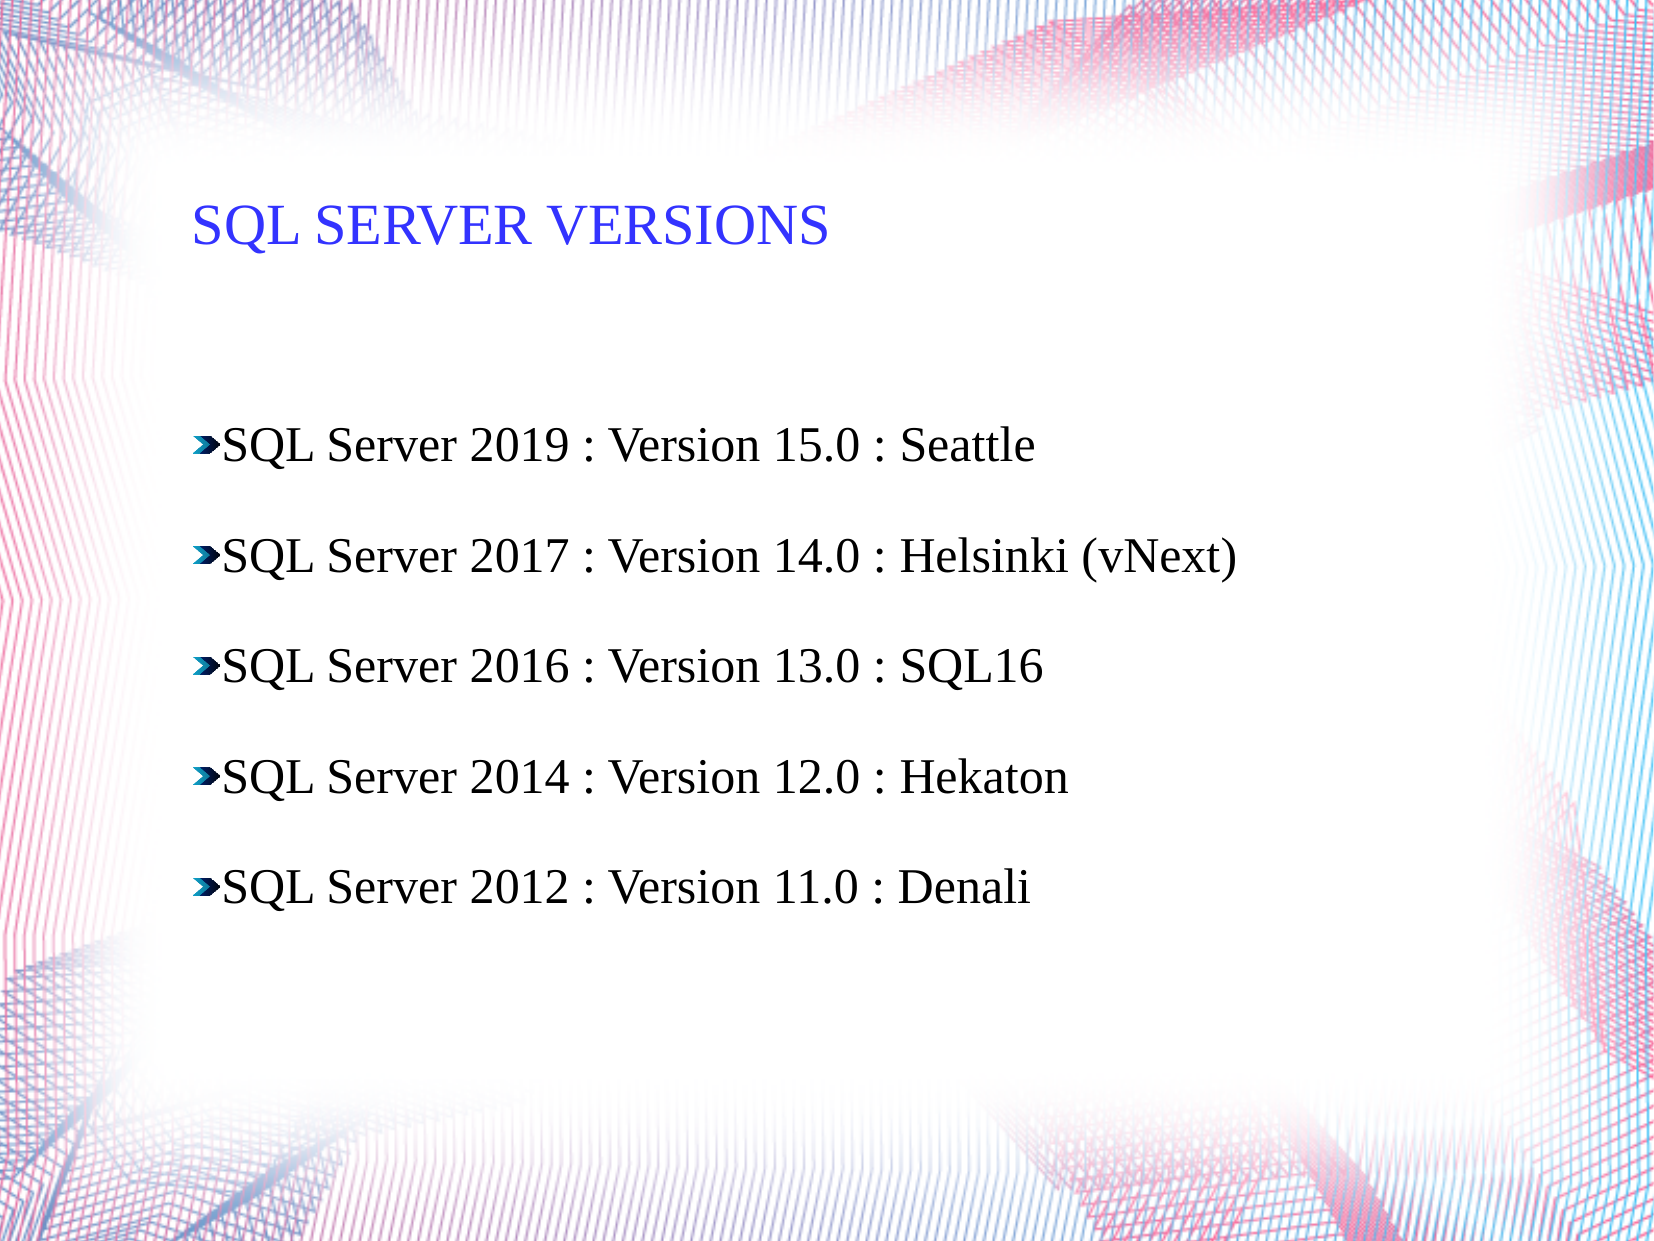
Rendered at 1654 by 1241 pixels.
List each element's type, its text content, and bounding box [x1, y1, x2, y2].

text_box SQL Server 2019 : Version 15.0 : Seattle SQL Server 2017 : Version 14.0 : Helsinki (vNext) SQL Server 2016 : Version 13.0 : SQL16 SQL Server 2014 : Version 12.0 : Hekaton SQL Server 2012 : Version 11.0 : Denali [177, 354, 1536, 1123]
text_box SQL SERVER VERSIONS [177, 185, 1447, 266]
picture [0, 0, 1654, 1241]
